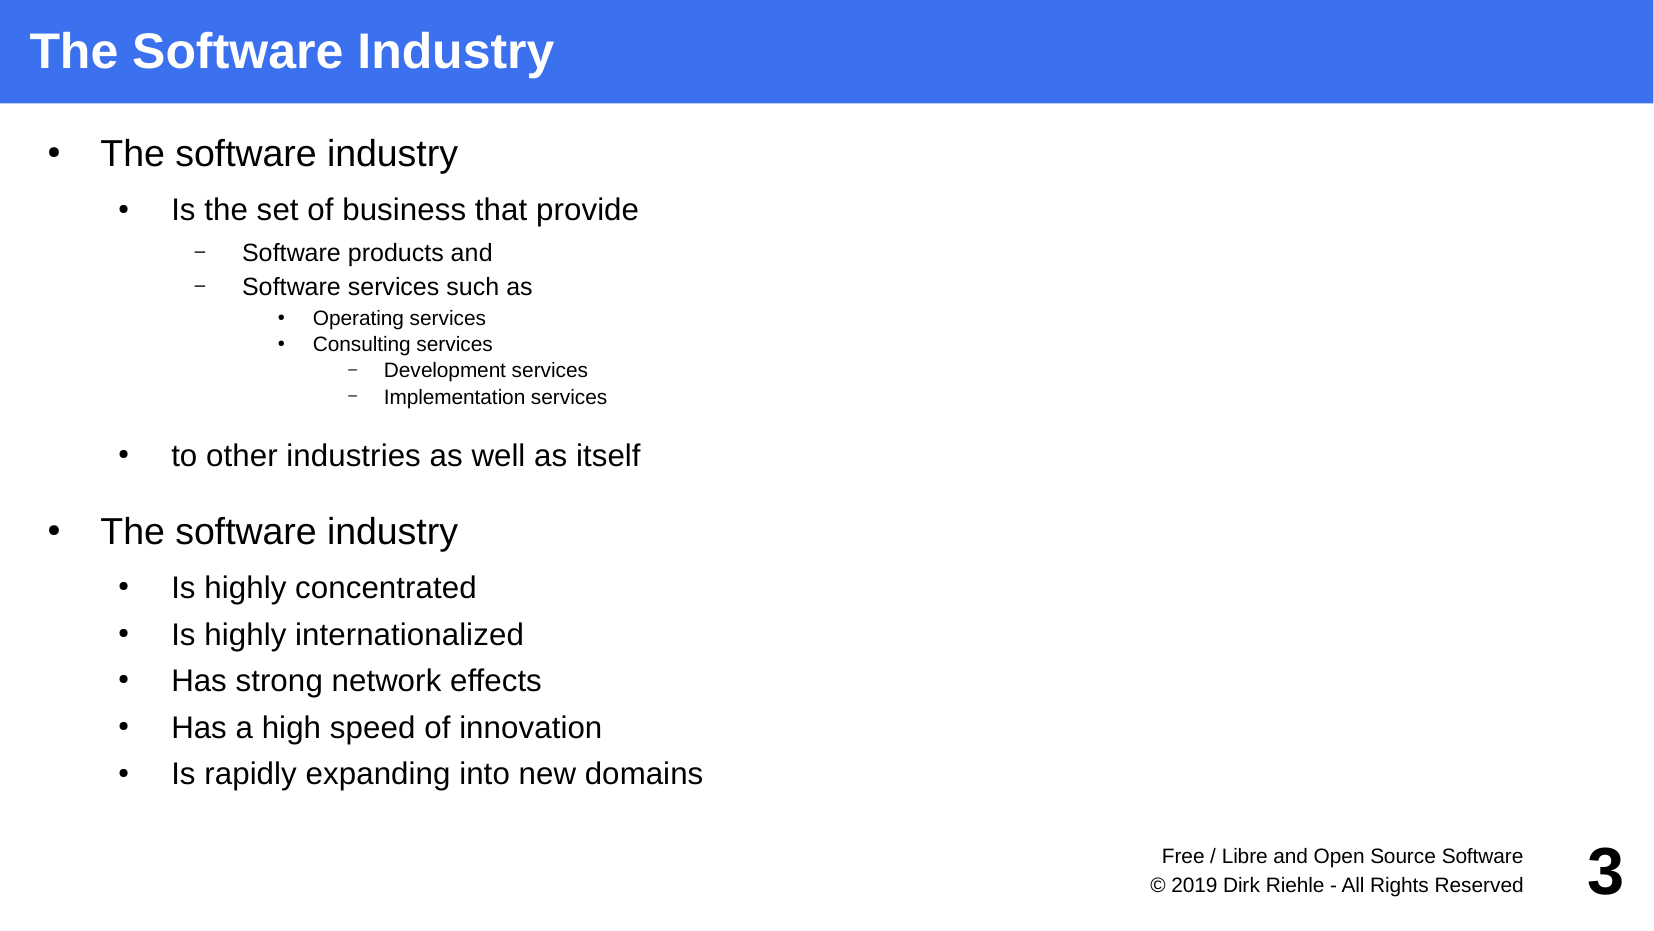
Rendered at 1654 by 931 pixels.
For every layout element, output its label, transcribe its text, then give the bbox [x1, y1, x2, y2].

title The Software Industry [0, 0, 1654, 104]
list The software industry Is the set of business that provide Software products and Software services such as Operating services Consulting services Development services Implementation services to other industries as well as itself The software industry Is highly concentrated Is highly internationalized Has strong network effects Has a high speed of innovation Is rapidly expanding into new domains [29, 132, 1625, 813]
